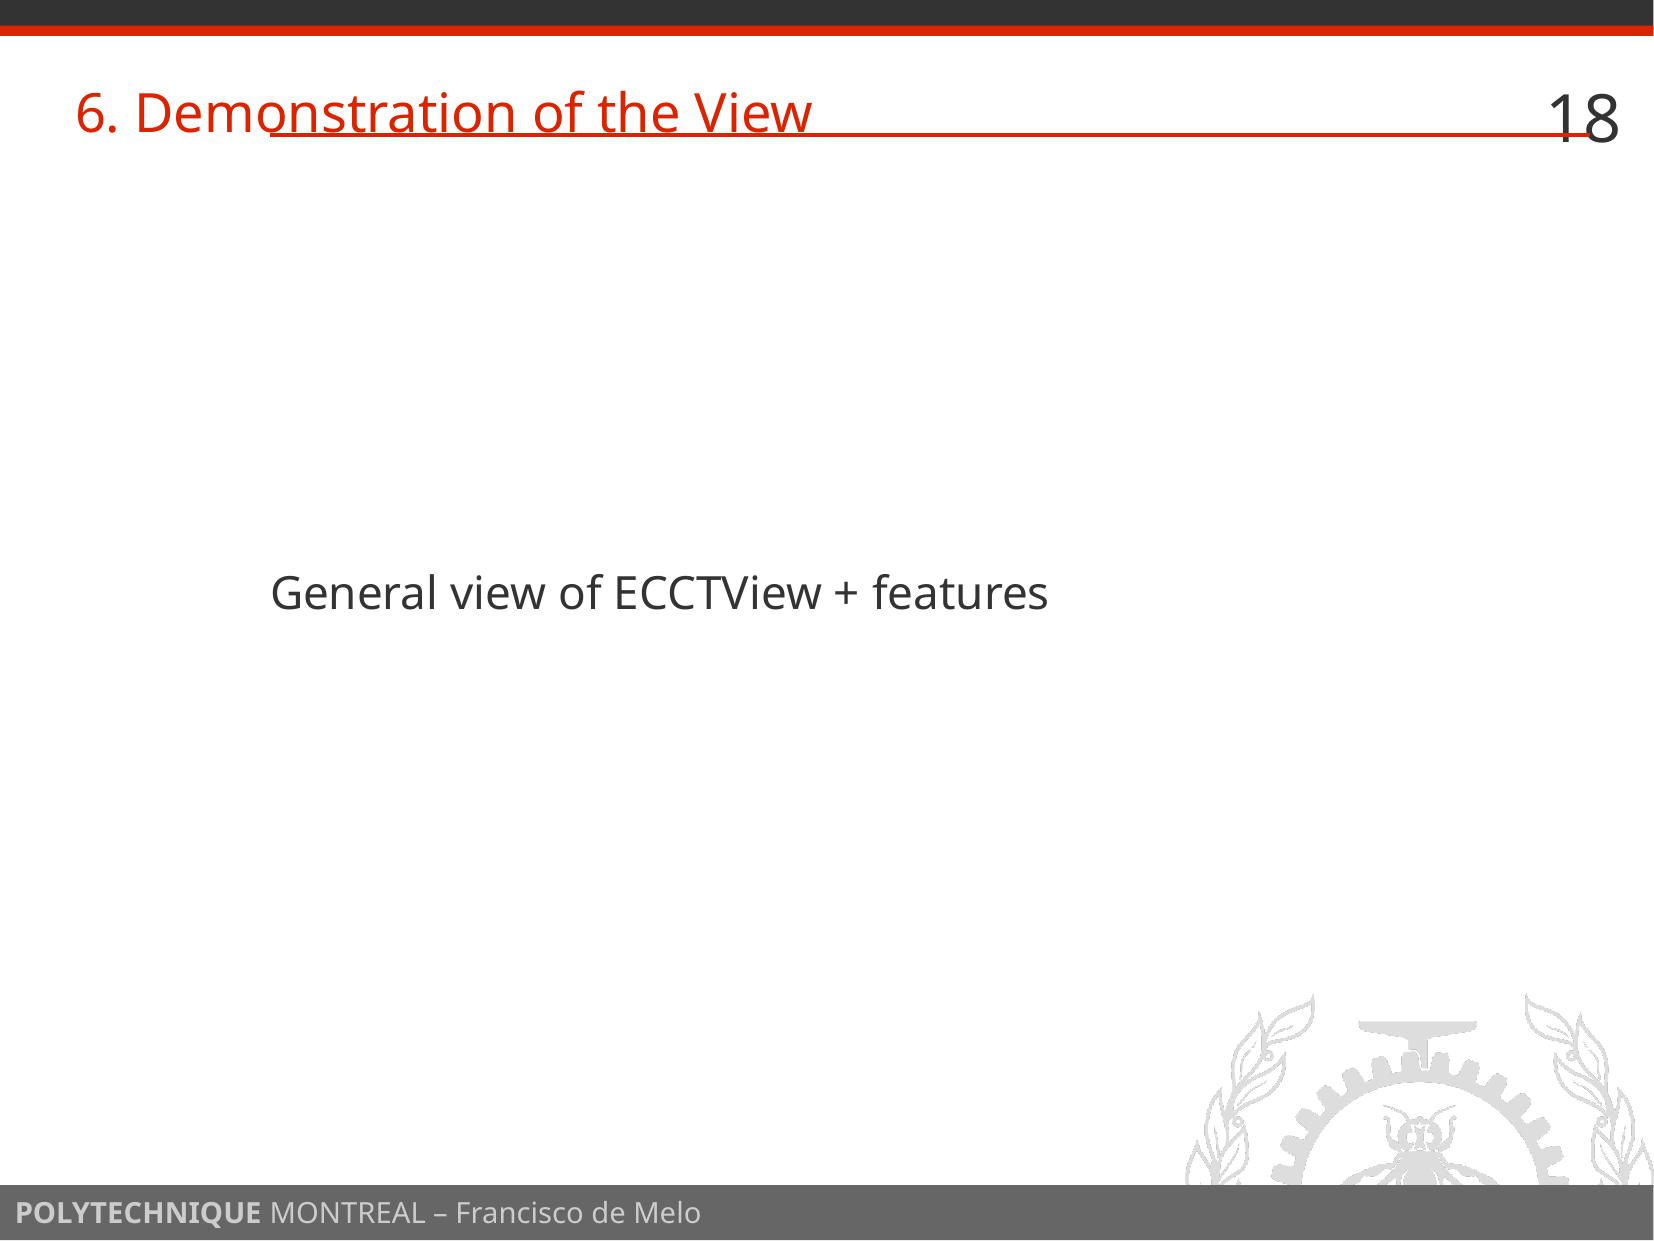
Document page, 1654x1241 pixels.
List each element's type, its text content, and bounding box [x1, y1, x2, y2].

picture [1185, 968, 1654, 1185]
text_box 18 [1545, 22, 1654, 166]
text_box General view of ECCTView + features [45, 262, 1441, 889]
text_box POLYTECHNIQUE MONTREAL – Francisco de Melo [0, 1185, 1654, 1241]
text_box 6. Demonstration of the View [75, 35, 1471, 261]
text_box [0, 0, 1654, 36]
